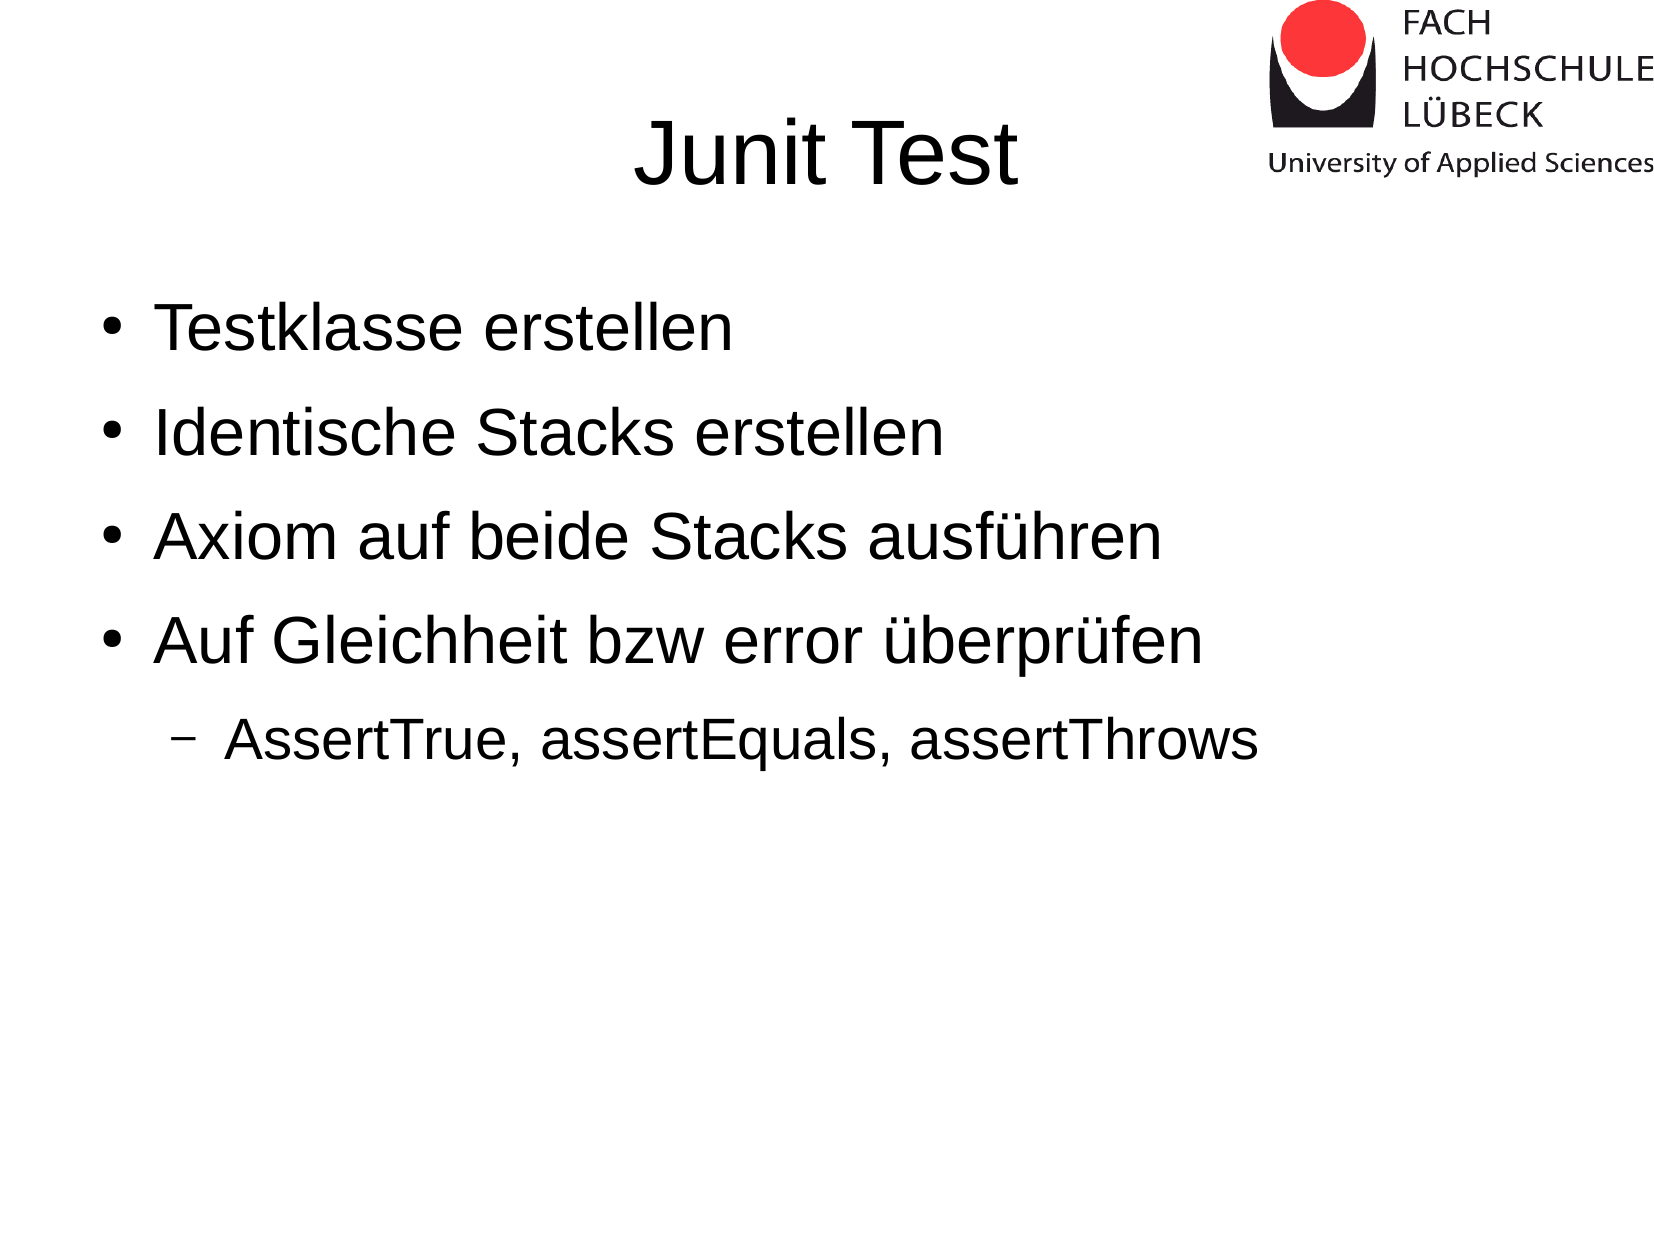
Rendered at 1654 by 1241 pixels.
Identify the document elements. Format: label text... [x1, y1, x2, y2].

picture [1269, 0, 1654, 178]
list Testklasse erstellen Identische Stacks erstellen Axiom auf beide Stacks ausführen Auf Gleichheit bzw error überprüfen AssertTrue, assertEquals, assertThrows [82, 290, 1571, 1109]
title Junit Test [82, 49, 1571, 257]
